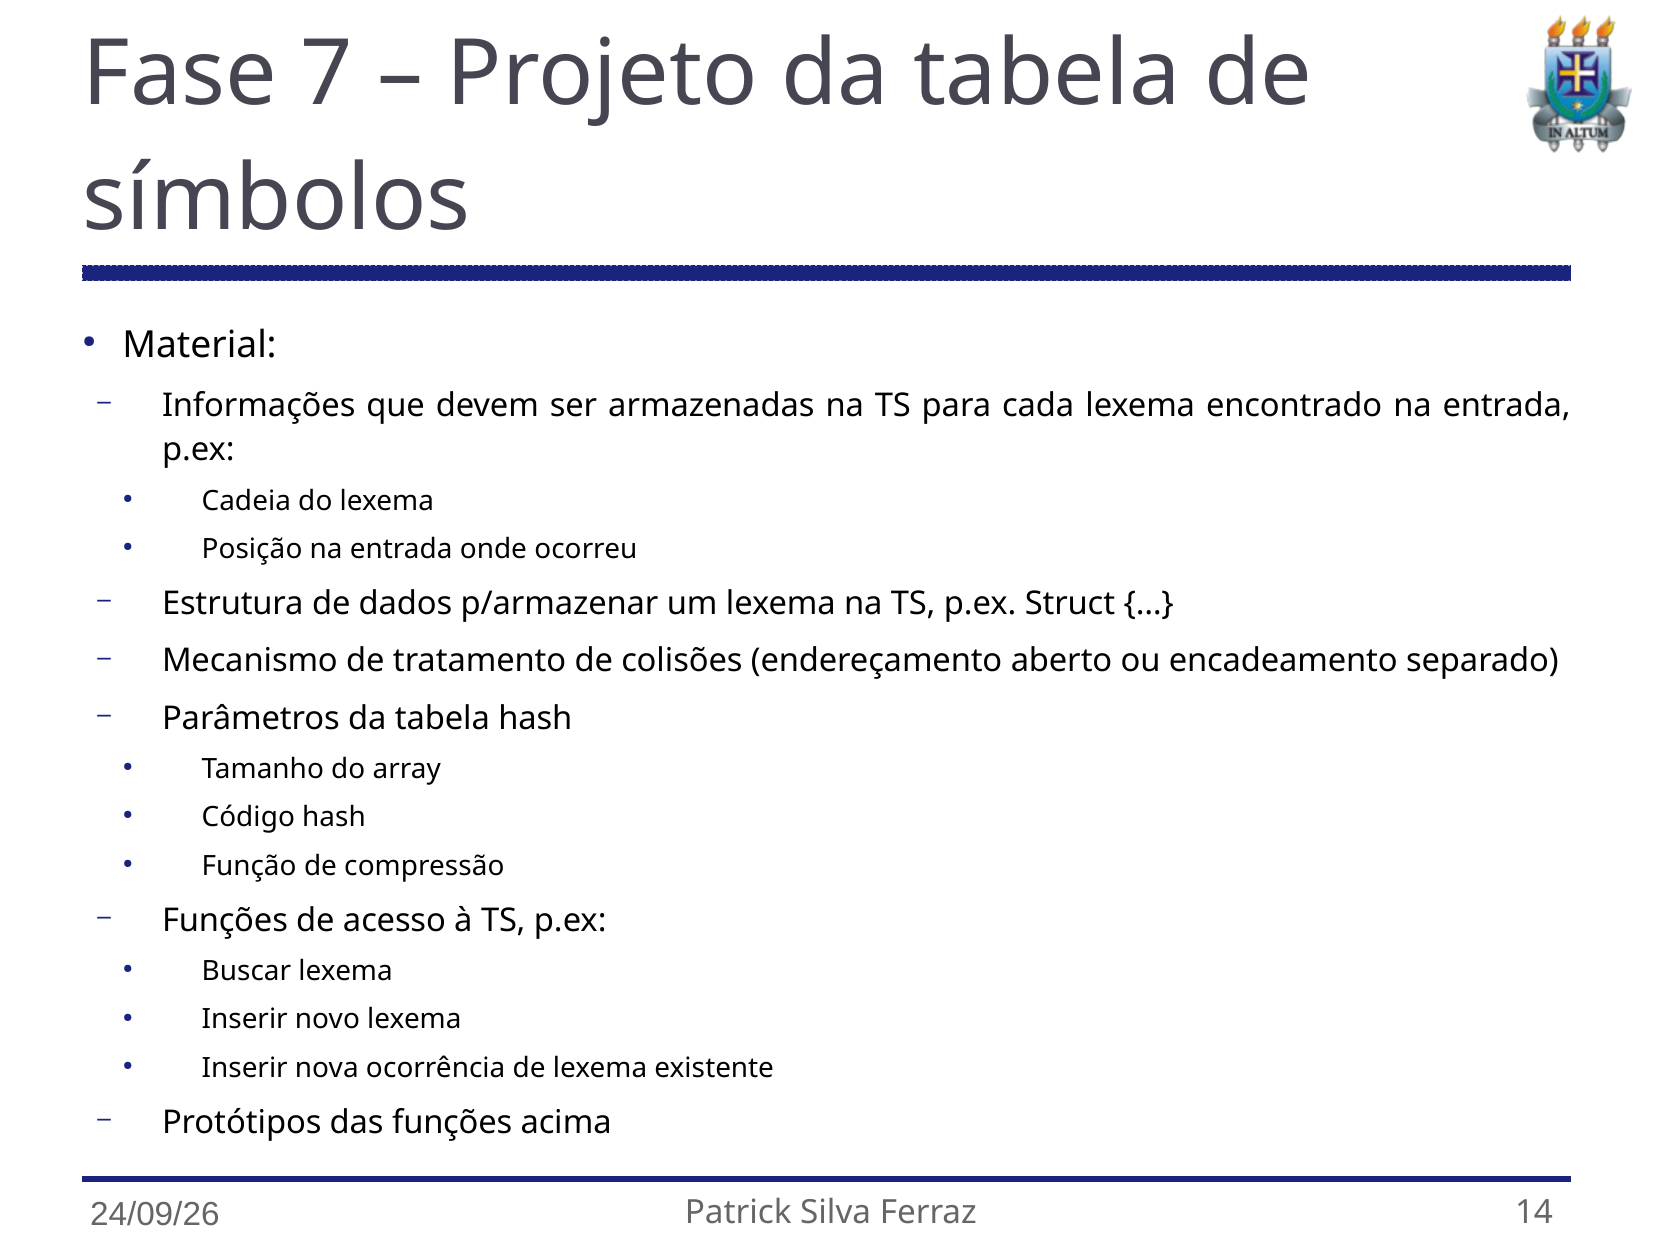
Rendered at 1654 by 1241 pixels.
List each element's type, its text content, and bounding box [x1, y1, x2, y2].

picture [1571, 15, 1632, 153]
list Material: Informações que devem ser armazenadas na TS para cada lexema encontrado na entrada, p.ex: Cadeia do lexema Posição na entrada onde ocorreu Estrutura de dados p/armazenar um lexema na TS, p.ex. Struct {…} Mecanismo de tratamento de colisões (endereçamento aberto ou encadeamento separado) Parâmetros da tabela hash Tamanho do array Código hash Função de compressão Funções de acesso à TS, p.ex: Buscar lexema Inserir novo lexema Inserir nova ocorrência de lexema existente Protótipos das funções acima [82, 290, 1571, 1171]
title Fase 7 – Projeto da tabela de símbolos [82, 11, 1571, 257]
